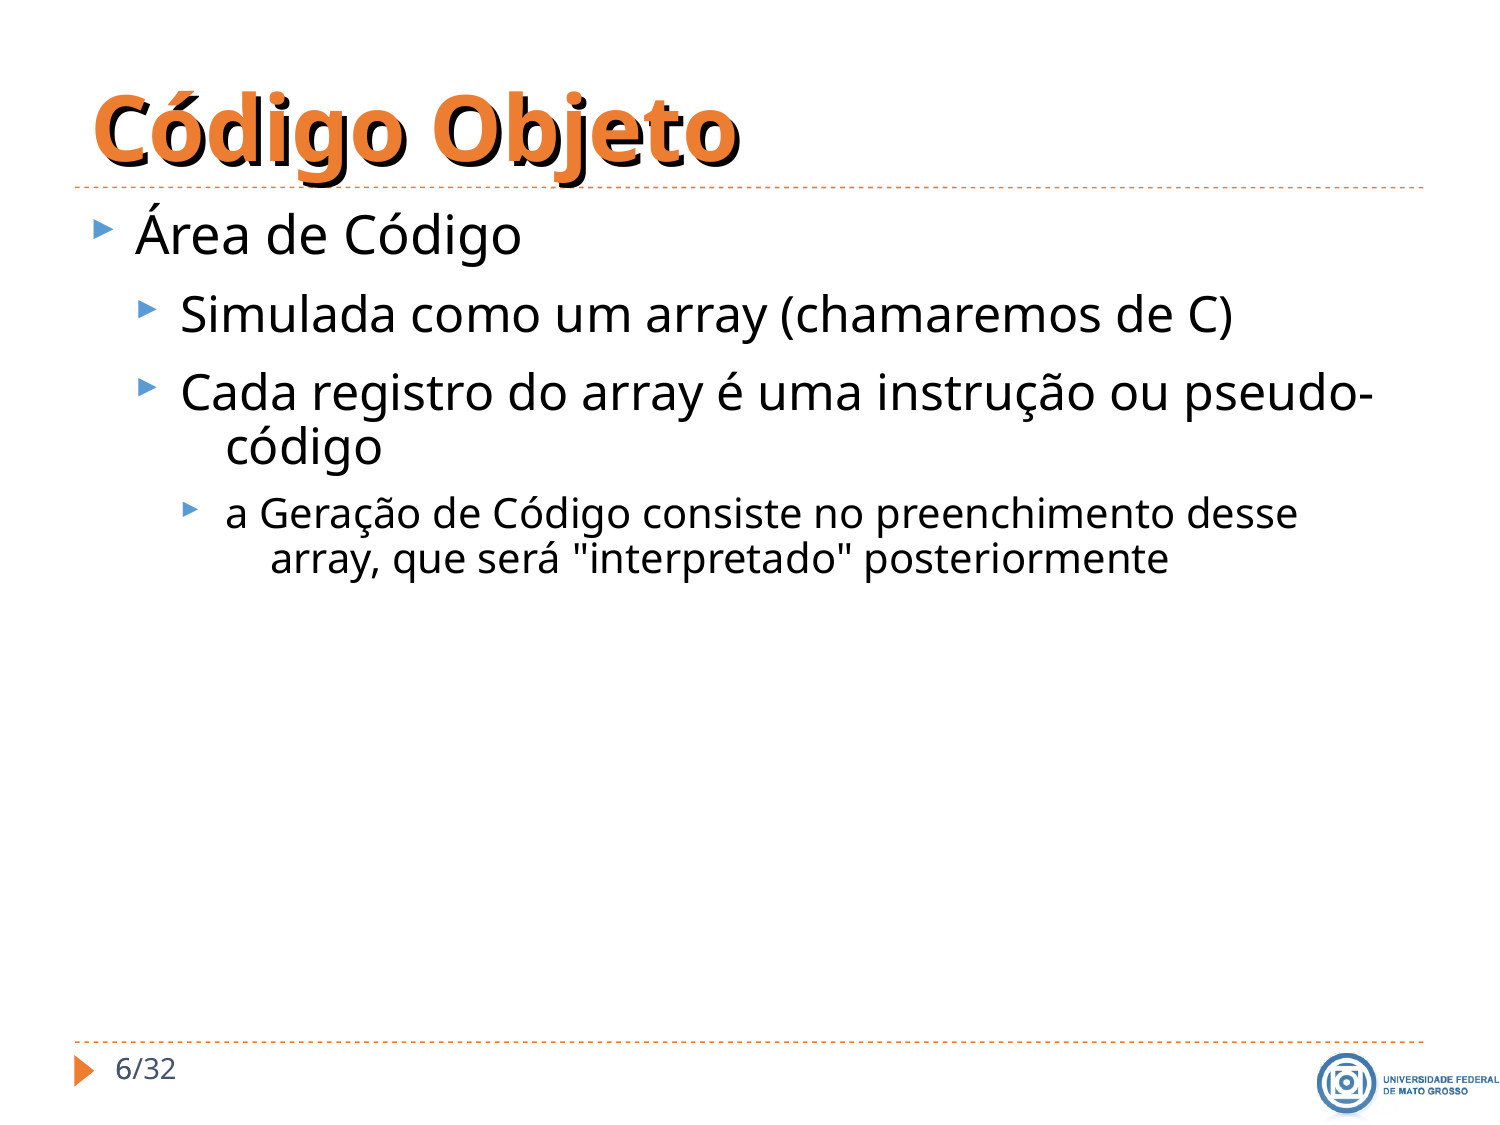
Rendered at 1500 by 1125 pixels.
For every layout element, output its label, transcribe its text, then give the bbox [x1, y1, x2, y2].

title Código Objeto [75, 24, 1426, 188]
picture [1311, 1048, 1500, 1122]
text_box <número> [100, 1042, 426, 1103]
list Área de Código Simulada como um array (chamaremos de C) Cada registro do array é uma instrução ou pseudo-código a Geração de Código consiste no preenchimento desse array, que será "interpretado" posteriormente [75, 200, 1426, 1011]
